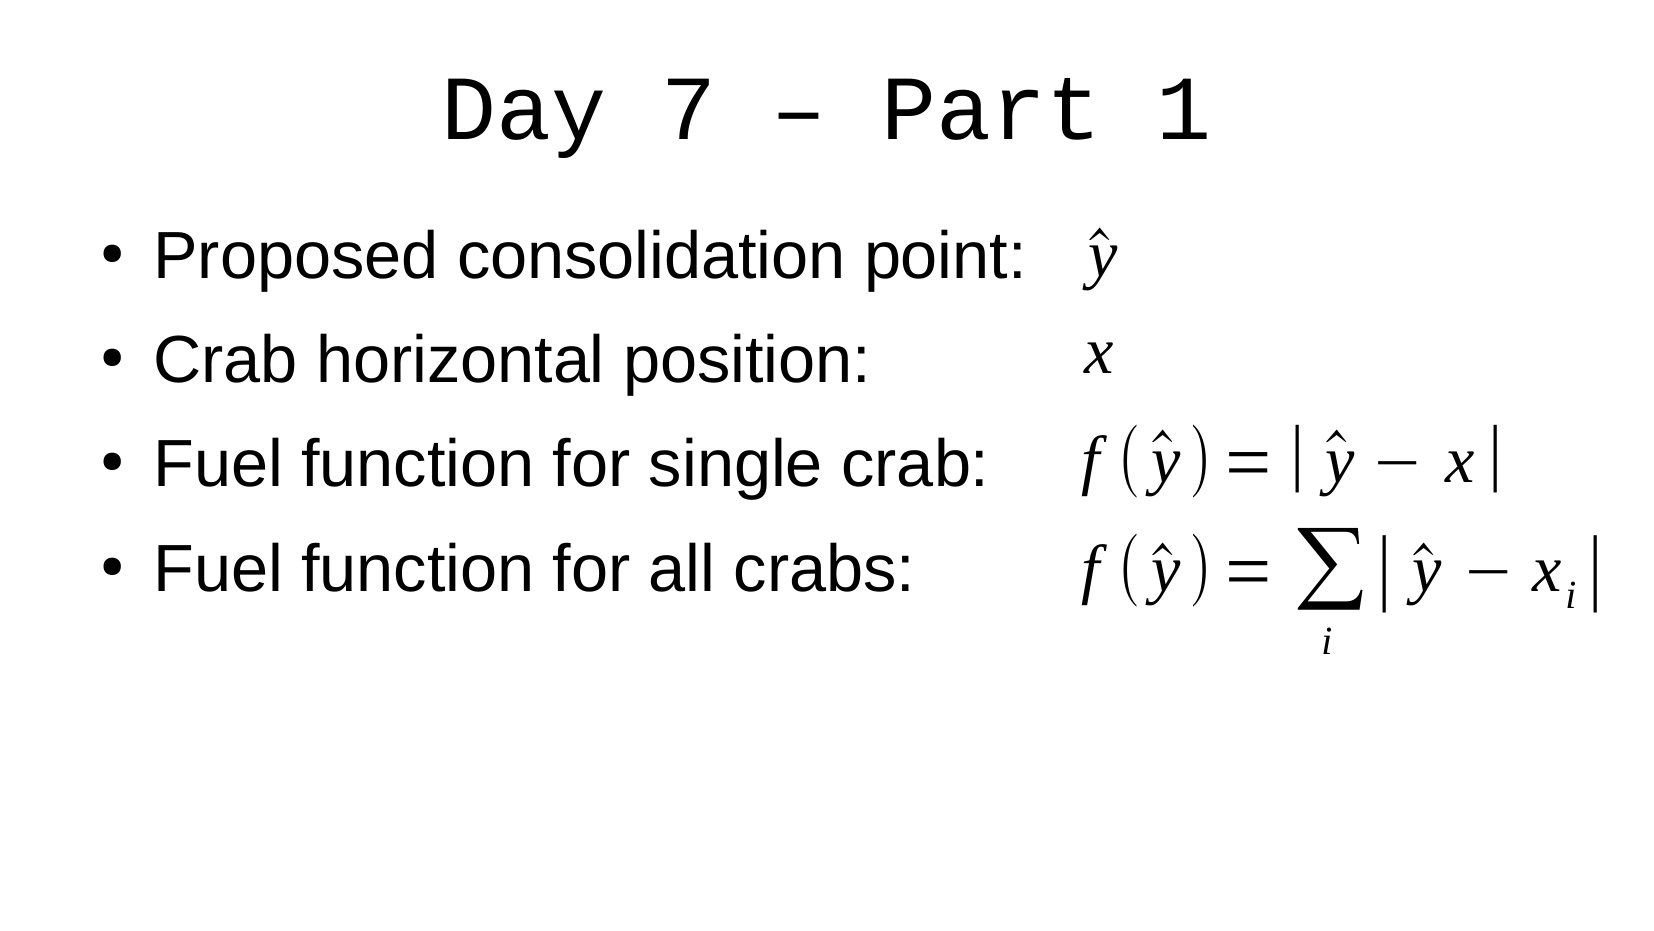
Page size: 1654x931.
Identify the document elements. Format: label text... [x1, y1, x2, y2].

chart [1063, 315, 1132, 390]
chart [1063, 217, 1138, 292]
list Proposed consolidation point: Crab horizontal position: Fuel function for single crab: Fuel function for all crabs: [82, 217, 1571, 758]
chart [1065, 420, 1525, 502]
title Day 7 – Part 1 [82, 37, 1571, 193]
chart [1065, 525, 1625, 662]
